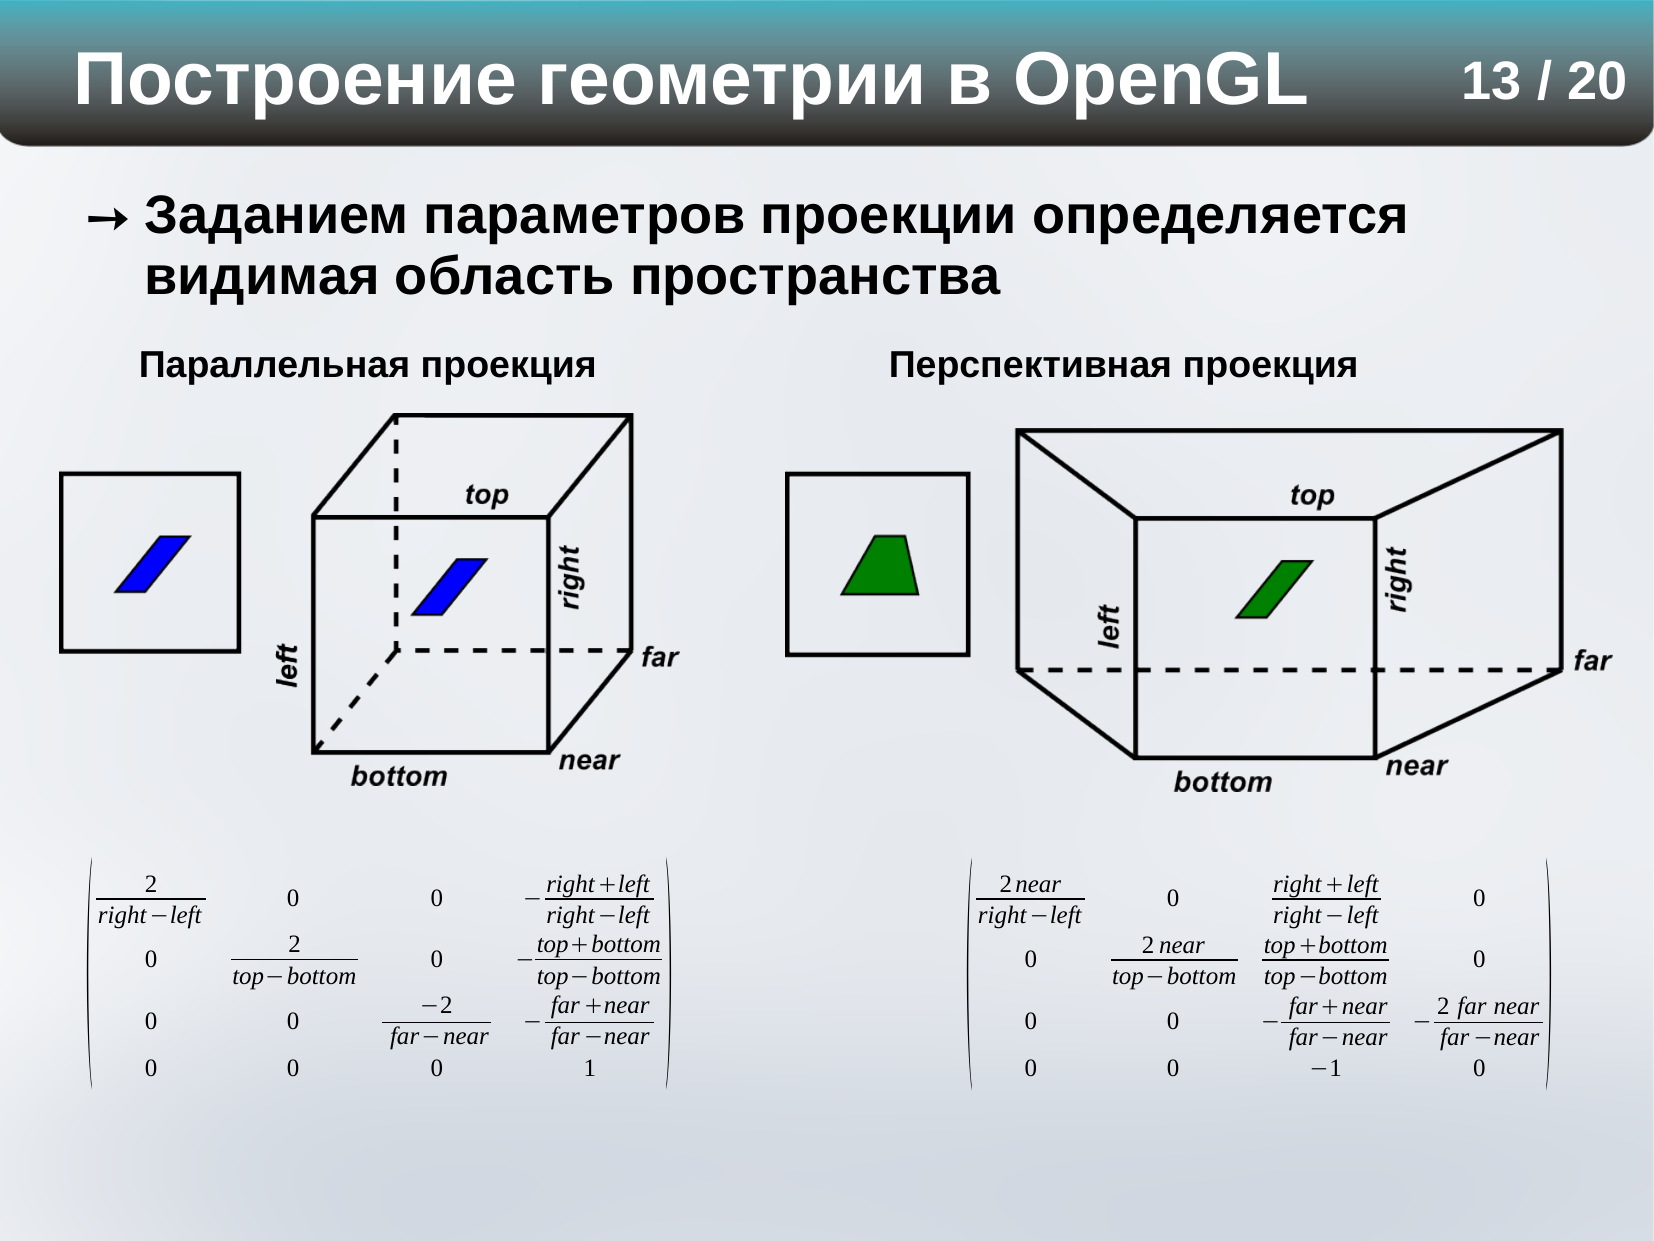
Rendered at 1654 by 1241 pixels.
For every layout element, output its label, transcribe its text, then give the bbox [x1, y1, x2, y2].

text_box <номер> / 20 [1446, 42, 1654, 179]
chart [79, 856, 680, 1092]
text_box Перспективная проекция [874, 336, 1376, 394]
chart [959, 856, 1560, 1093]
text_box Заданием параметров проекции определяется видимая область пространства [70, 177, 1506, 314]
picture [0, 0, 1654, 1241]
text_box Параллельная проекция [124, 336, 626, 394]
text_box Построение геометрии в OpenGL [59, 29, 1418, 129]
